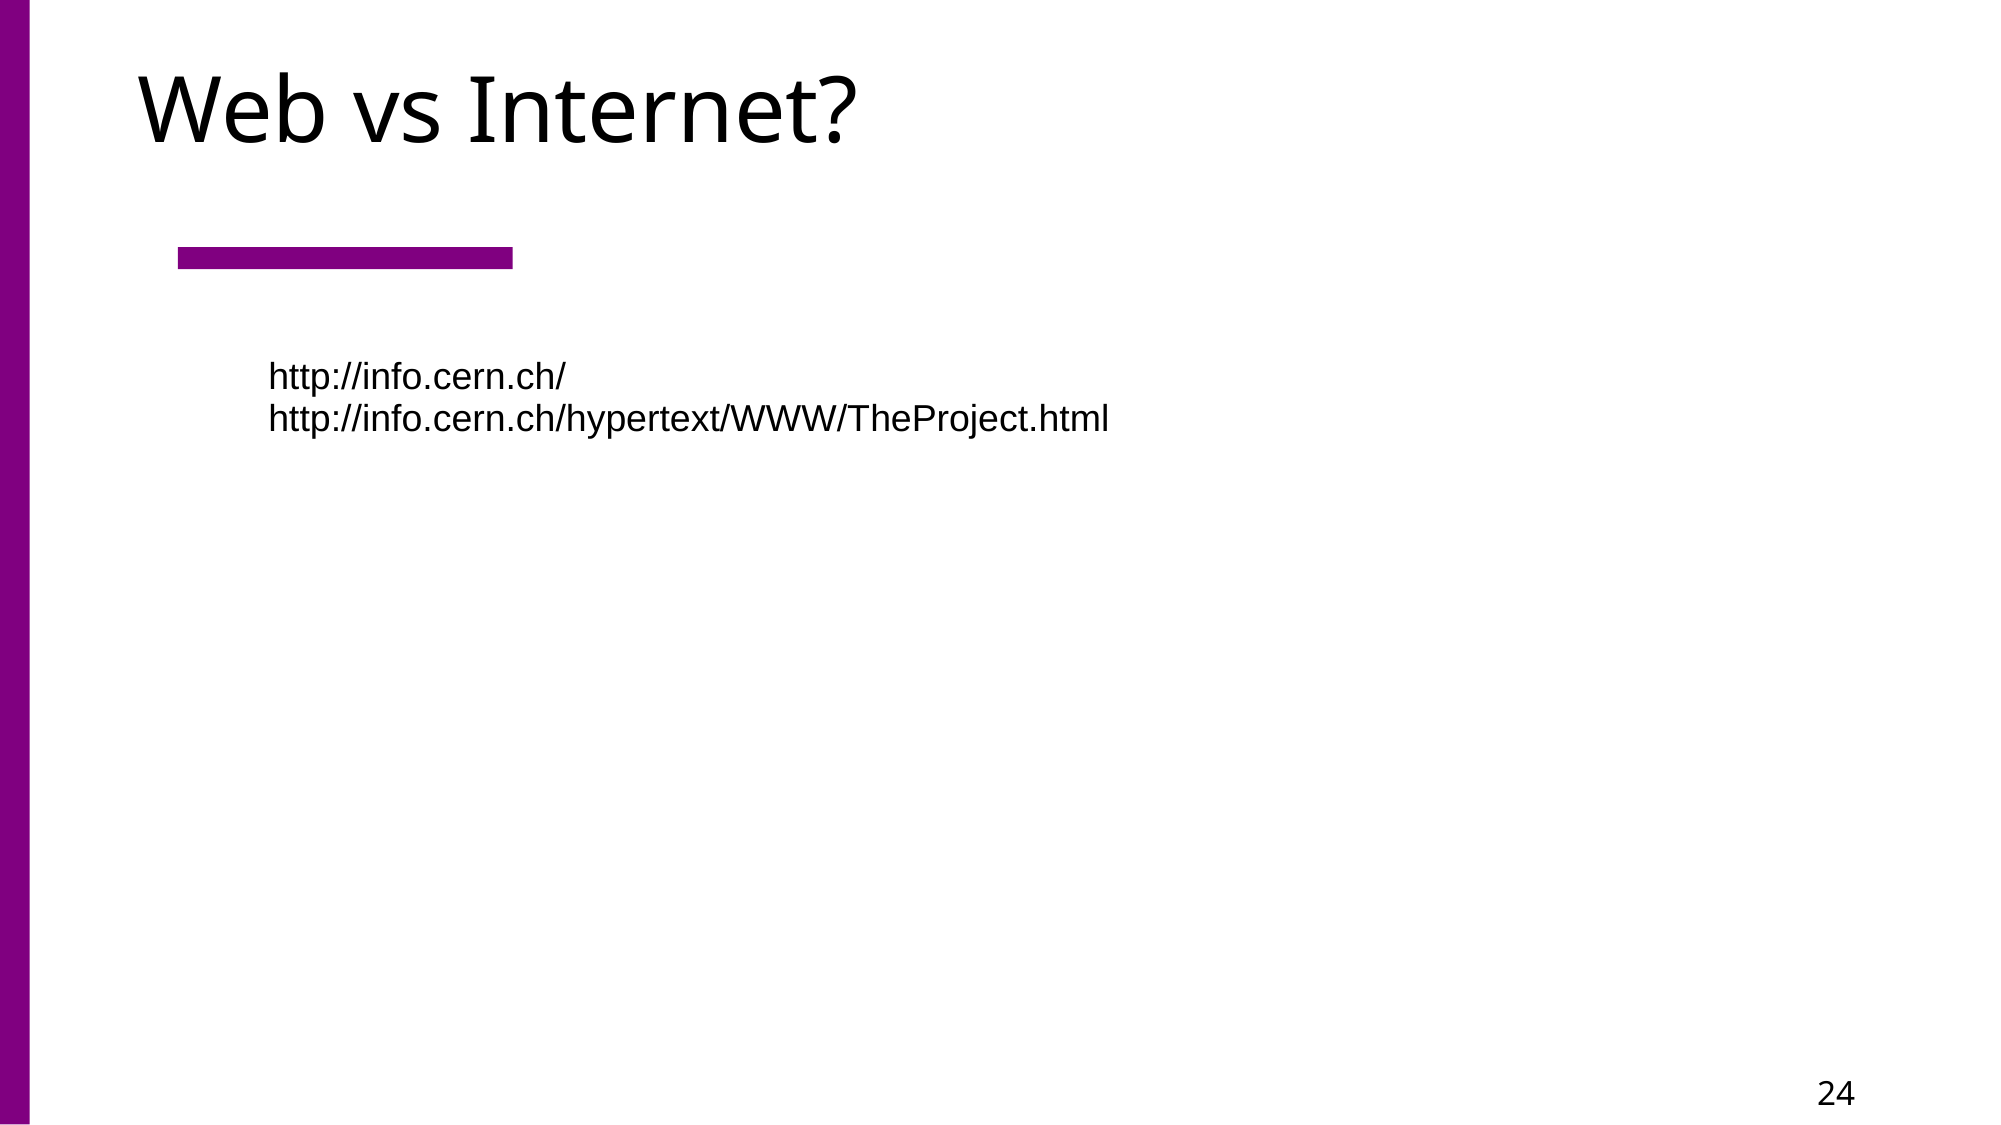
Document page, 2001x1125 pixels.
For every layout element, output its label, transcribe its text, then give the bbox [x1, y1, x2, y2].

title Web vs Internet? [87, 33, 1788, 180]
text_box http://info.cern.ch/ http://info.cern.ch/hypertext/WWW/TheProject.html [253, 348, 1126, 447]
